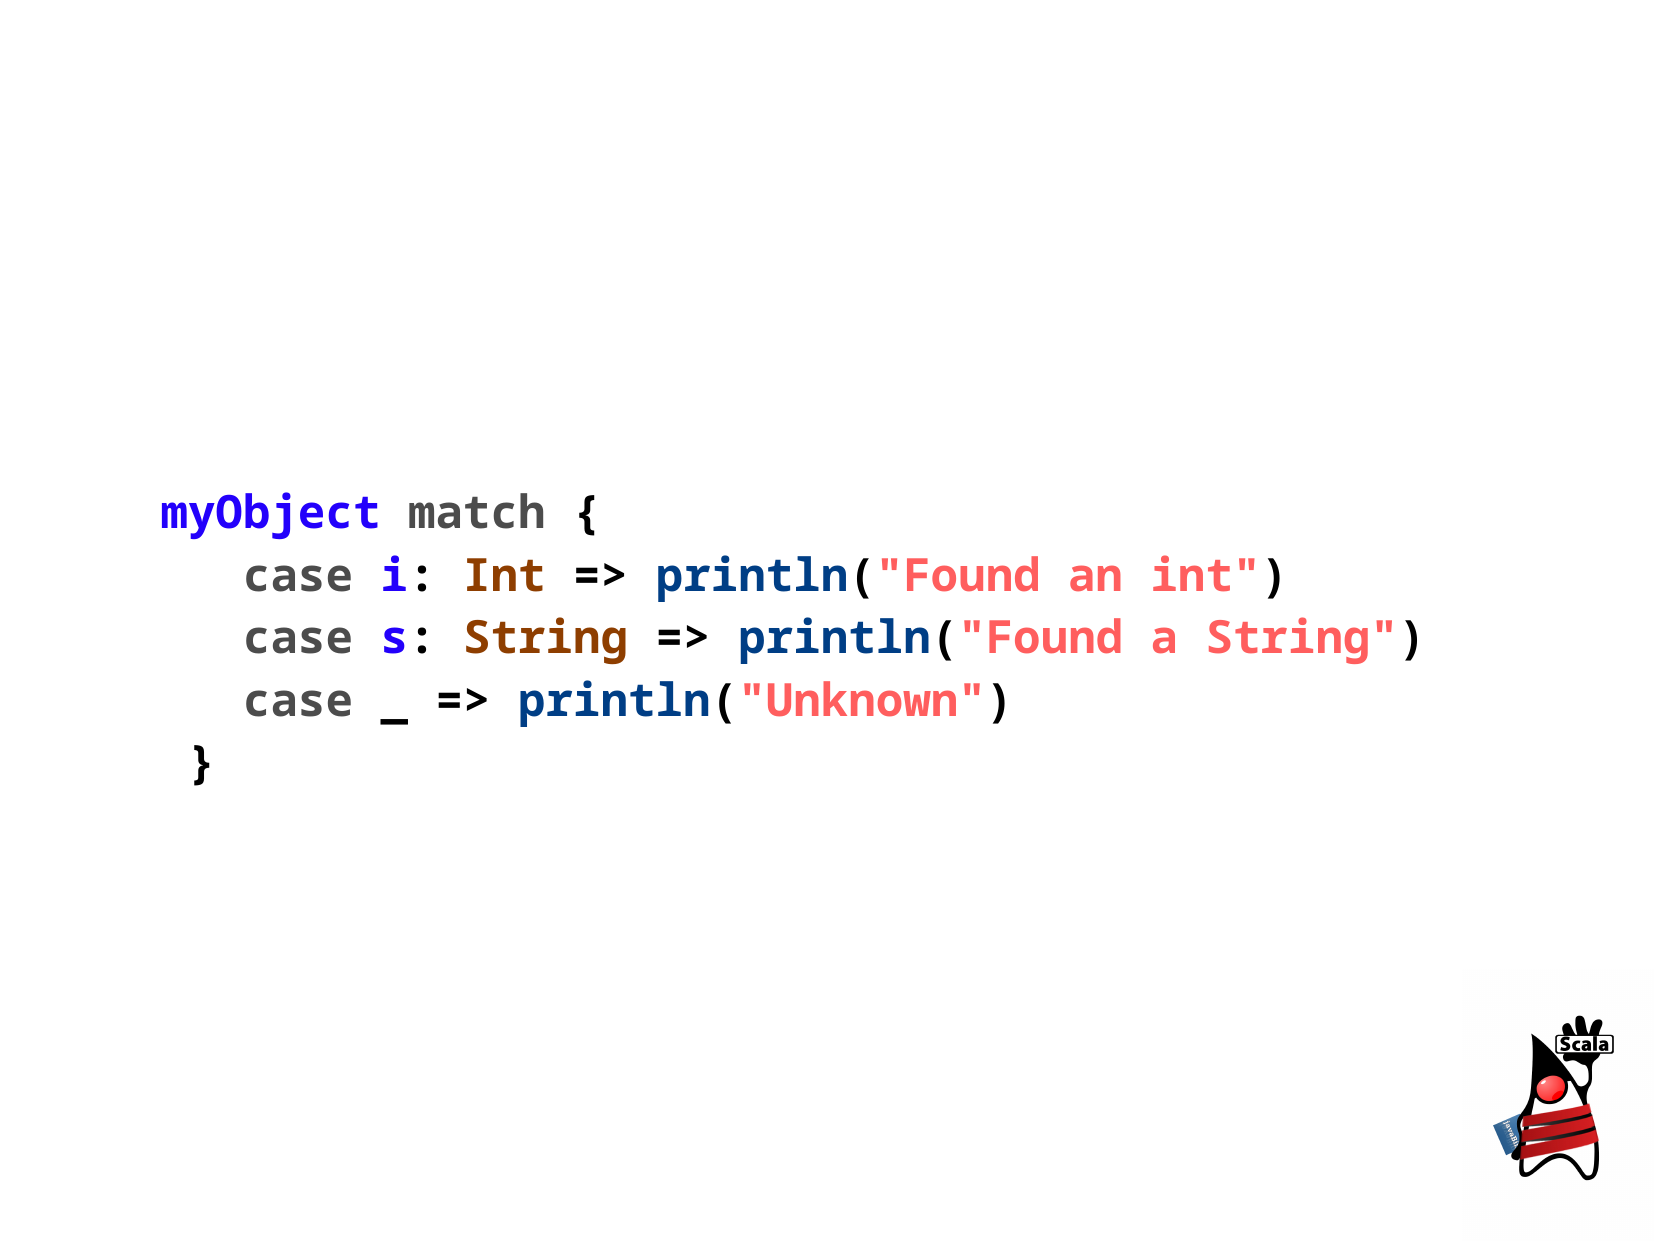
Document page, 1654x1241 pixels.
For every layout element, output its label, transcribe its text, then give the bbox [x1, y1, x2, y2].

picture [1462, 969, 1654, 1241]
text_box myObject match { case i: Int => println("Found an int") case s: String => println("Found a String") case _ => println("Unknown") } [118, 472, 1654, 754]
